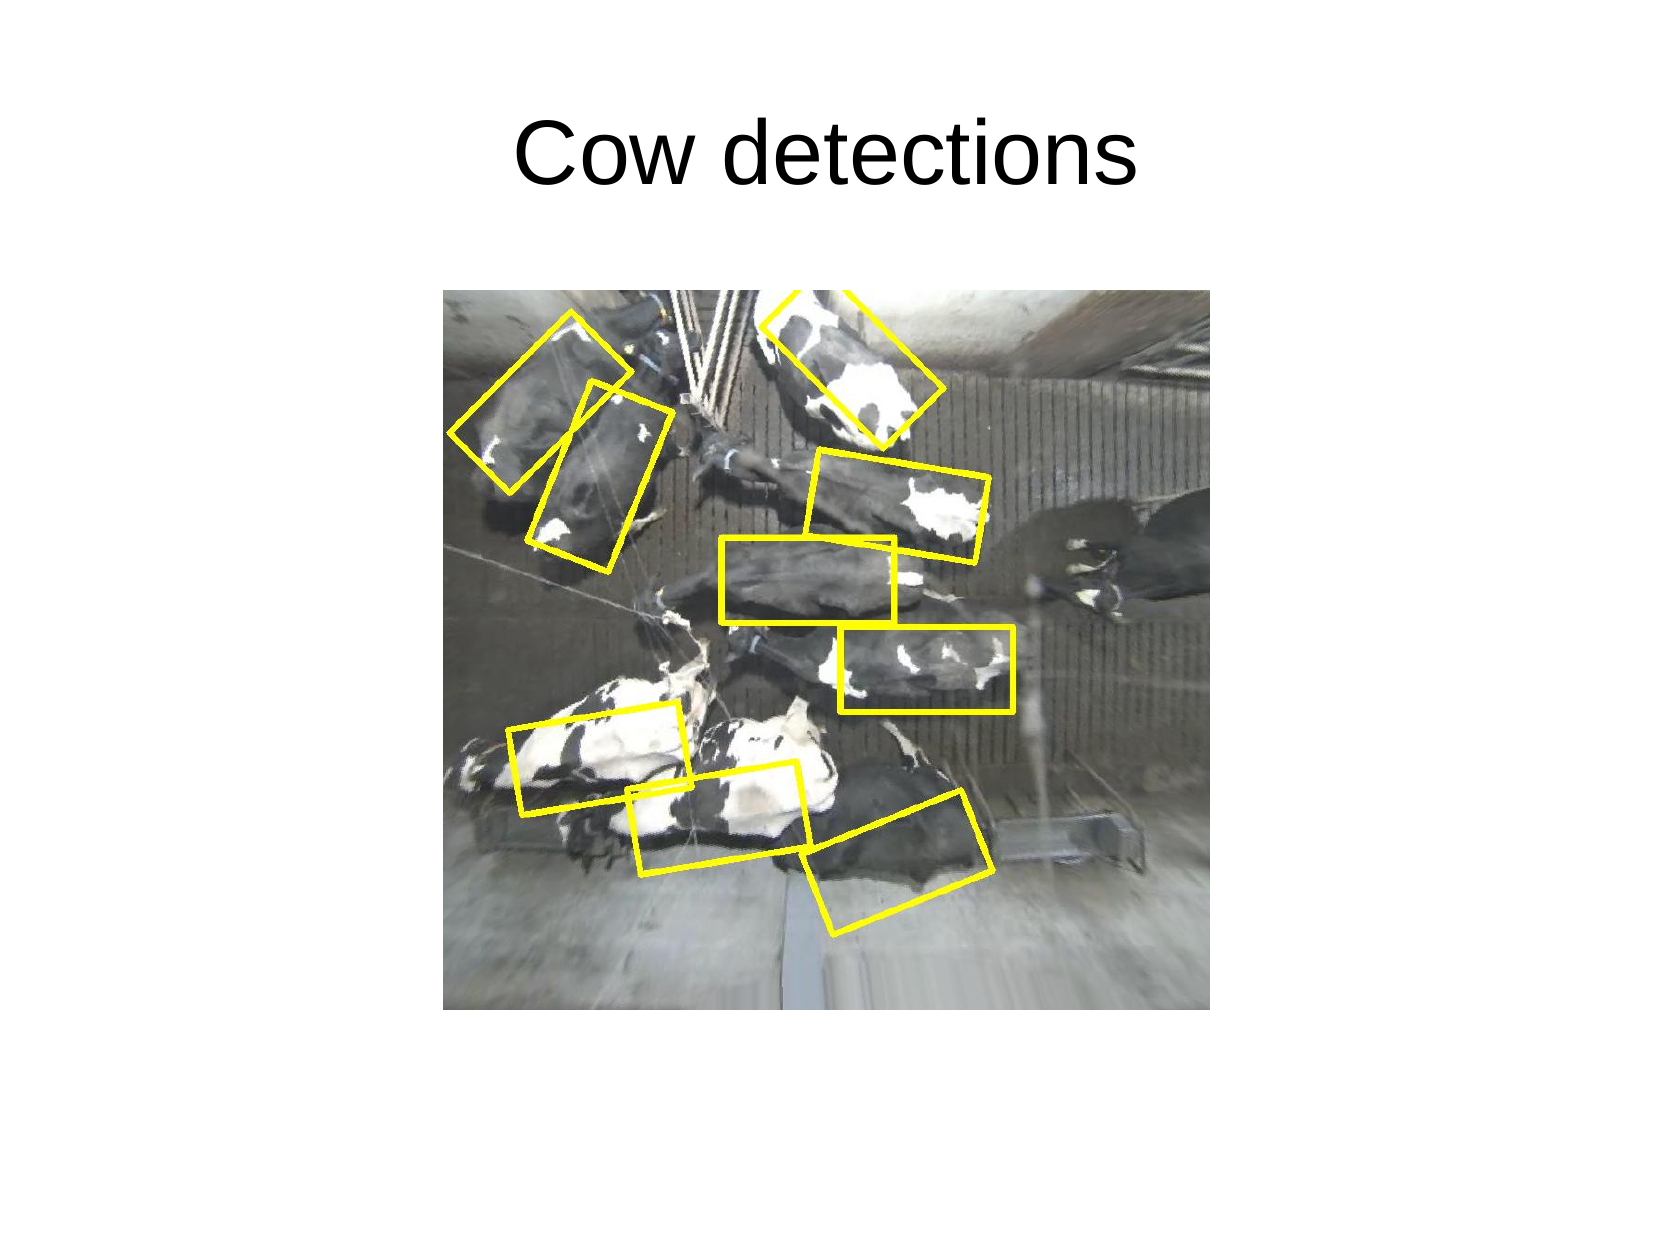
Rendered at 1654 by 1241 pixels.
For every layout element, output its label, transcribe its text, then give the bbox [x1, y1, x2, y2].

title Cow detections [82, 49, 1571, 257]
picture [443, 290, 1210, 1010]
